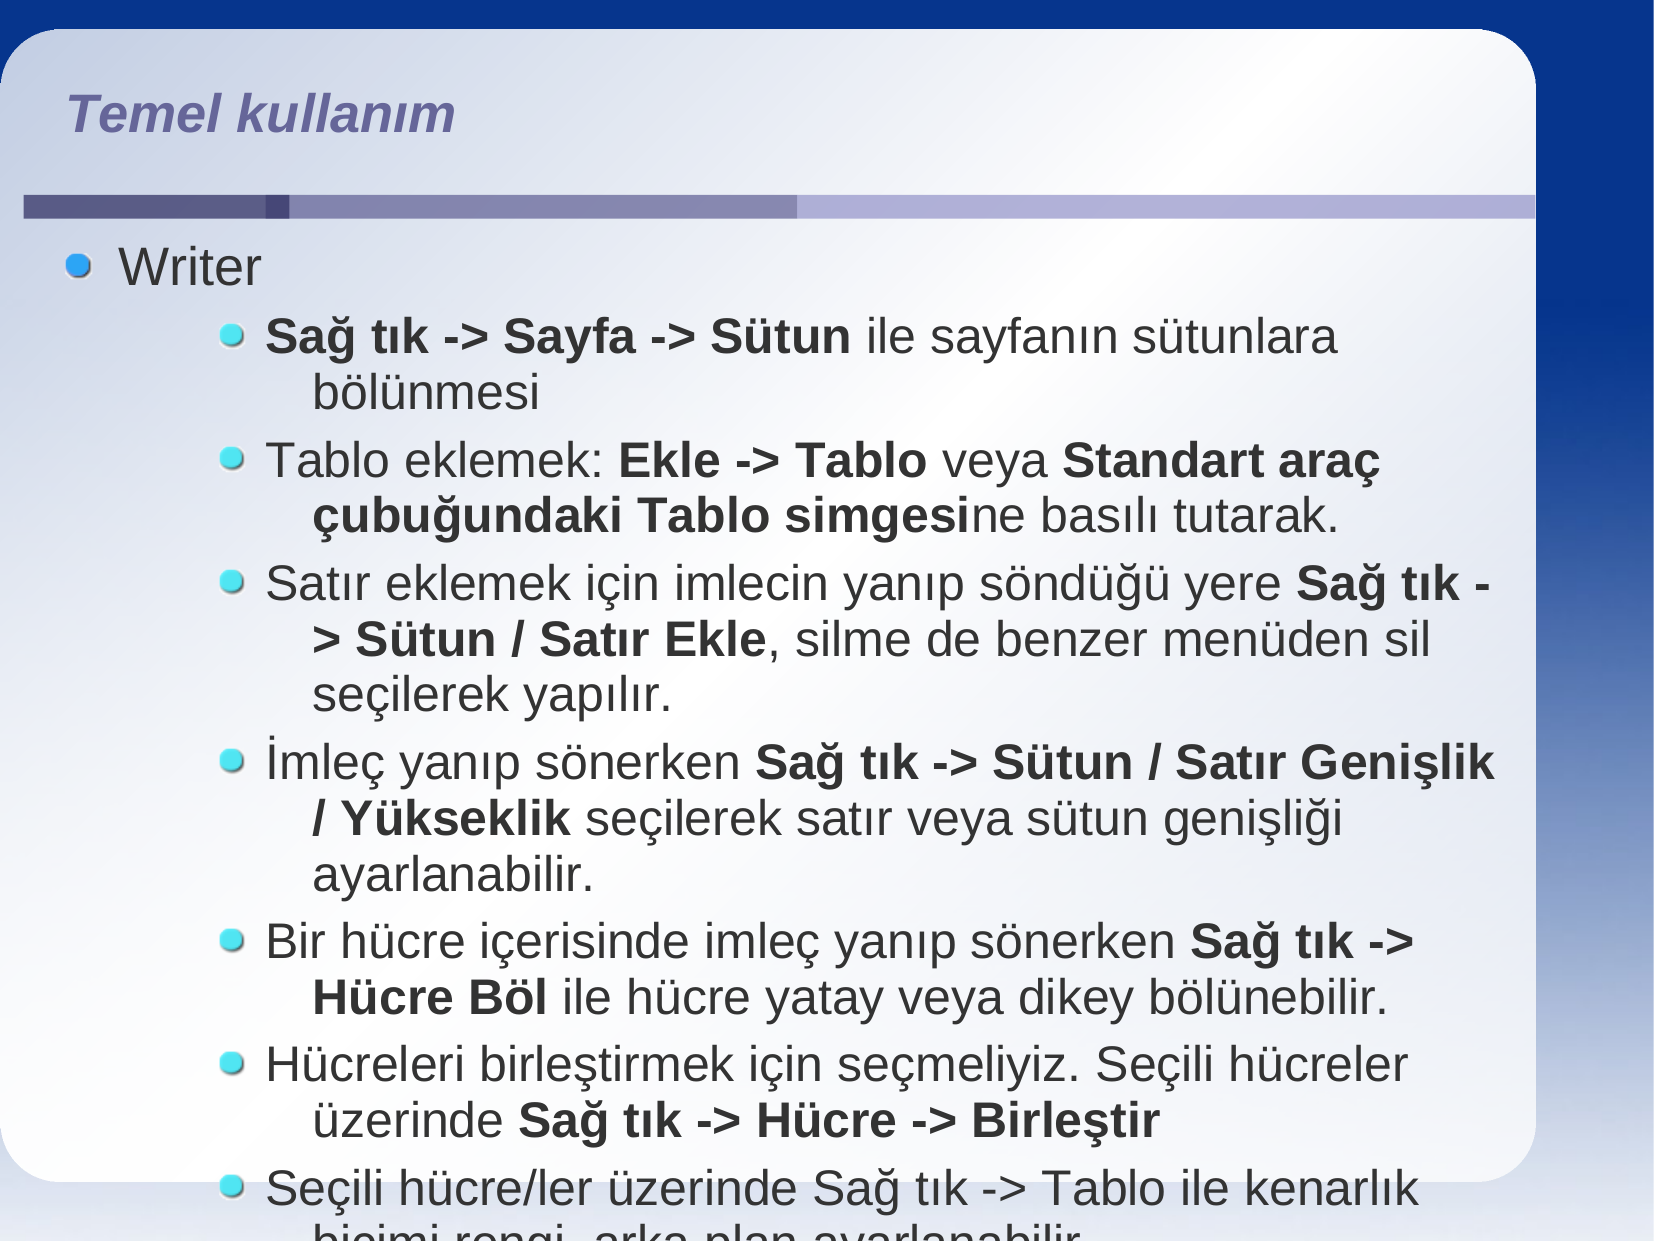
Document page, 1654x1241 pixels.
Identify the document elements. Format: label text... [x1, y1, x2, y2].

picture [321, 1237, 332, 1241]
picture [670, 1236, 681, 1241]
picture [601, 1236, 612, 1241]
picture [411, 1237, 421, 1241]
picture [713, 1237, 724, 1241]
picture [820, 1236, 831, 1241]
list Writer Sağ tık -> Sayfa -> Sütun ile sayfanın sütunlara bölünmesi Tablo eklemek: Ekle -> Tablo veya Standart araç çubuğundaki Tablo simgesine basılı tutarak. Satır eklemek için imlecin yanıp söndüğü yere Sağ tık -> Sütun / Satır Ekle, silme de benzer menüden sil seçilerek yapılır. İmleç yanıp sönerken Sağ tık -> Sütun / Satır Genişlik / Yükseklik seçilerek satır veya sütun genişliği ayarlanabilir. Bir hücre içerisinde imleç yanıp sönerken Sağ tık -> Hücre Böl ile hücre yatay veya dikey bölünebilir. Hücreleri birleştirmek için seçmeliyiz. Seçili hücreler üzerinde Sağ tık -> Hücre -> Birleştir Seçili hücre/ler üzerinde Sağ tık -> Tablo ile kenarlık biçimi rengi, arka plan ayarlanabilir. [29, 236, 1506, 1214]
picture [358, 1237, 370, 1241]
picture [395, 1237, 406, 1241]
picture [984, 1236, 995, 1241]
picture [533, 1236, 545, 1241]
picture [873, 1236, 884, 1241]
title Temel kullanım [29, 49, 1506, 178]
picture [507, 1236, 518, 1241]
picture [1013, 1237, 1024, 1241]
picture [779, 1236, 790, 1241]
picture [0, 0, 1654, 1241]
picture [479, 1236, 491, 1241]
picture [928, 1236, 939, 1241]
picture [751, 1236, 762, 1241]
picture [957, 1236, 968, 1241]
